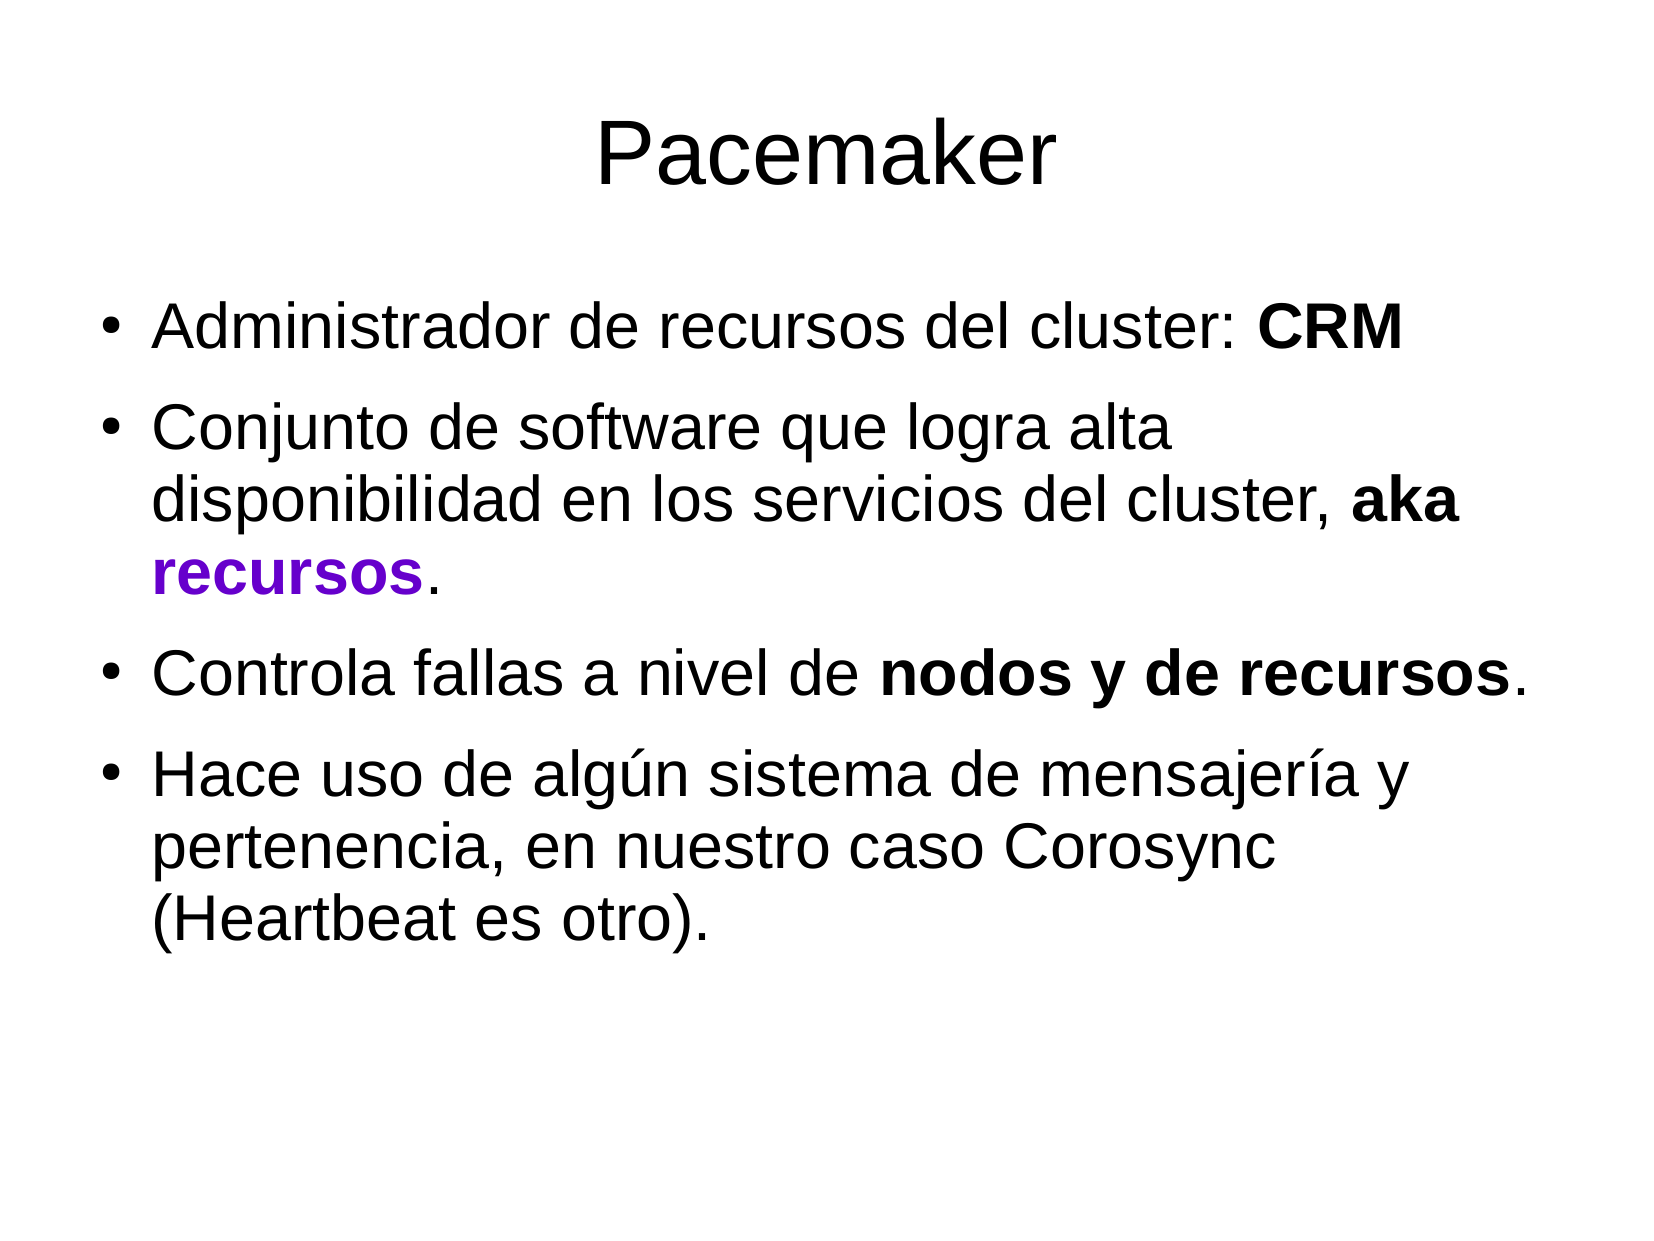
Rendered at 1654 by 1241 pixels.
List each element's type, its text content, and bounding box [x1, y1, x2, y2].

title Pacemaker [82, 49, 1571, 257]
list Administrador de recursos del cluster: CRM Conjunto de software que logra alta disponibilidad en los servicios del cluster, aka recursos. Controla fallas a nivel de nodos y de recursos. Hace uso de algún sistema de mensajería y pertenencia, en nuestro caso Corosync (Heartbeat es otro). [82, 290, 1571, 1010]
